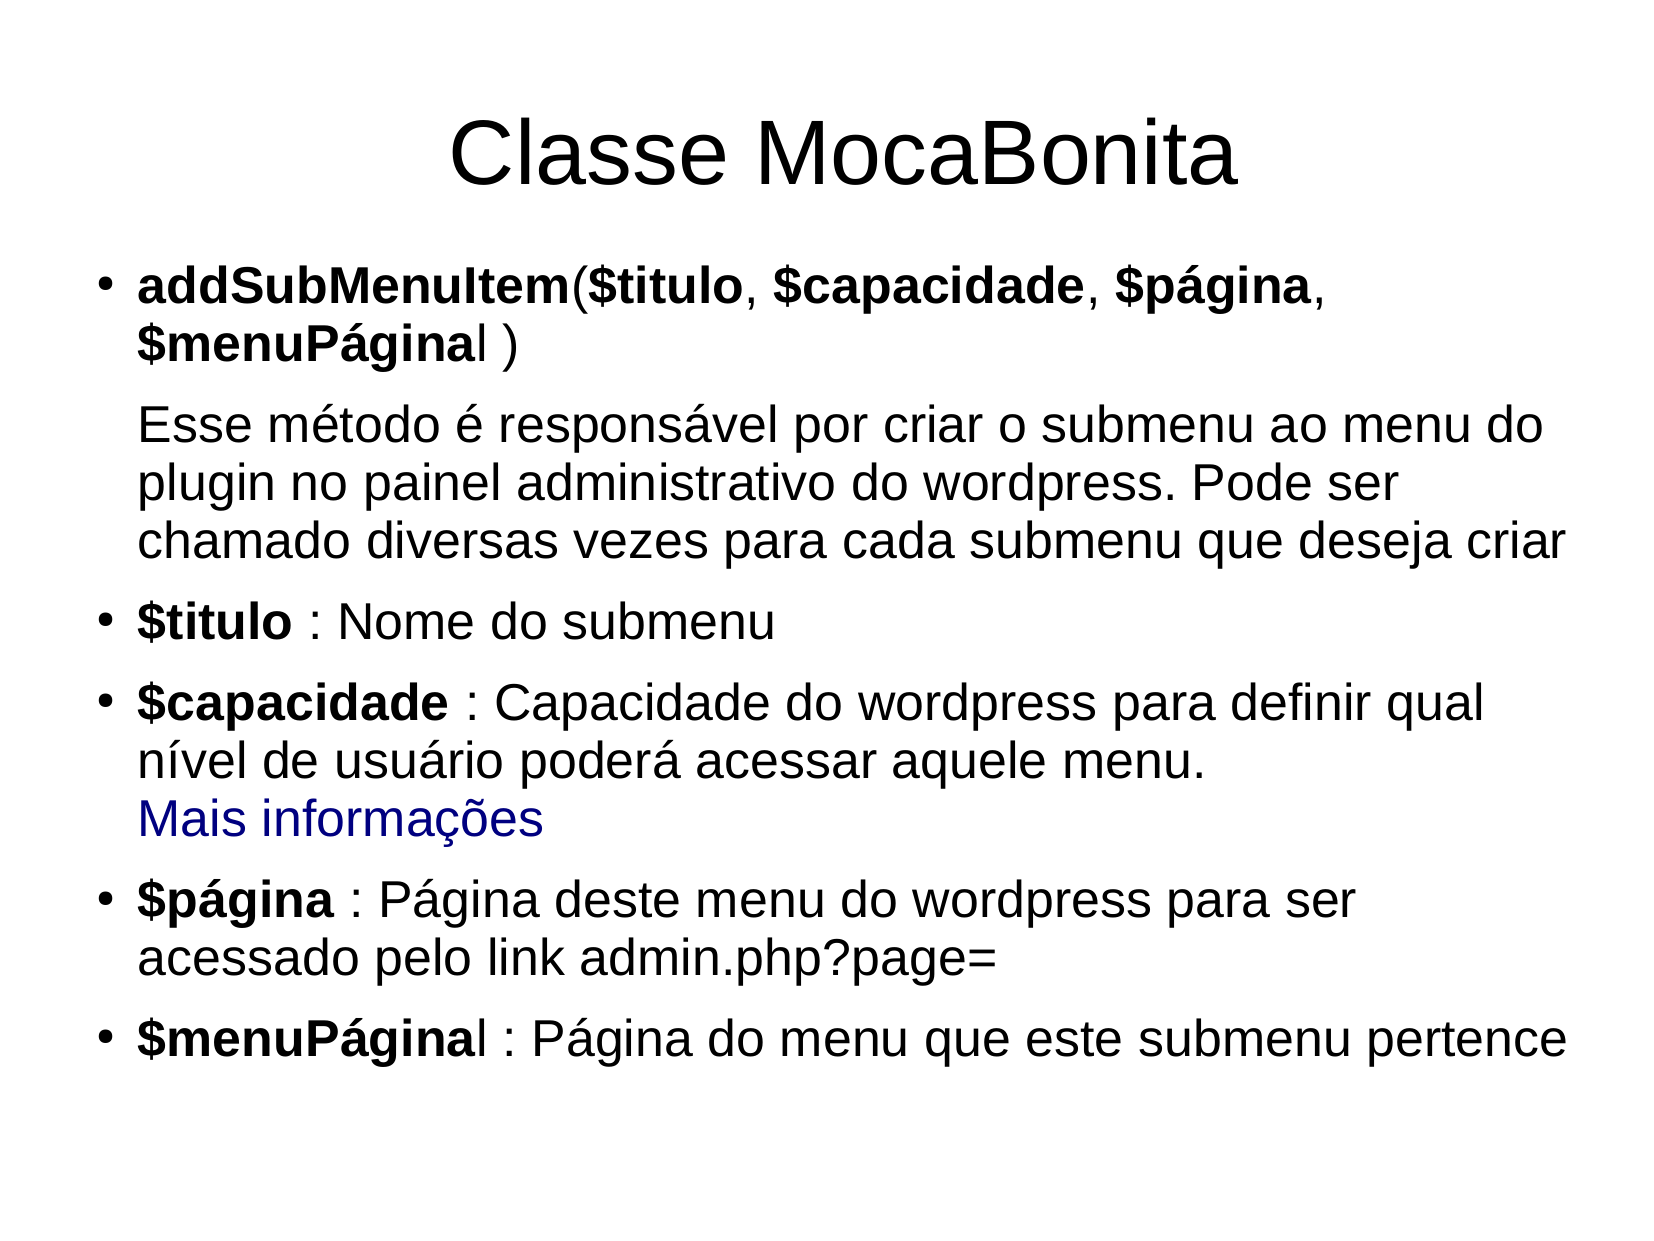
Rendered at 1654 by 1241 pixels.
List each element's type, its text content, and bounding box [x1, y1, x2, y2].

title Classe MocaBonita [82, 49, 1571, 256]
list addSubMenuItem($titulo, $capacidade, $página, $menuPáginal ) Esse método é responsável por criar o submenu ao menu do plugin no painel administrativo do wordpress. Pode ser chamado diversas vezes para cada submenu que deseja criar $titulo : Nome do submenu $capacidade : Capacidade do wordpress para definir qual nível de usuário poderá acessar aquele menu. Mais informações $página : Página deste menu do wordpress para ser acessado pelo link admin.php?page= $menuPáginal : Página do menu que este submenu pertence [82, 256, 1583, 1193]
